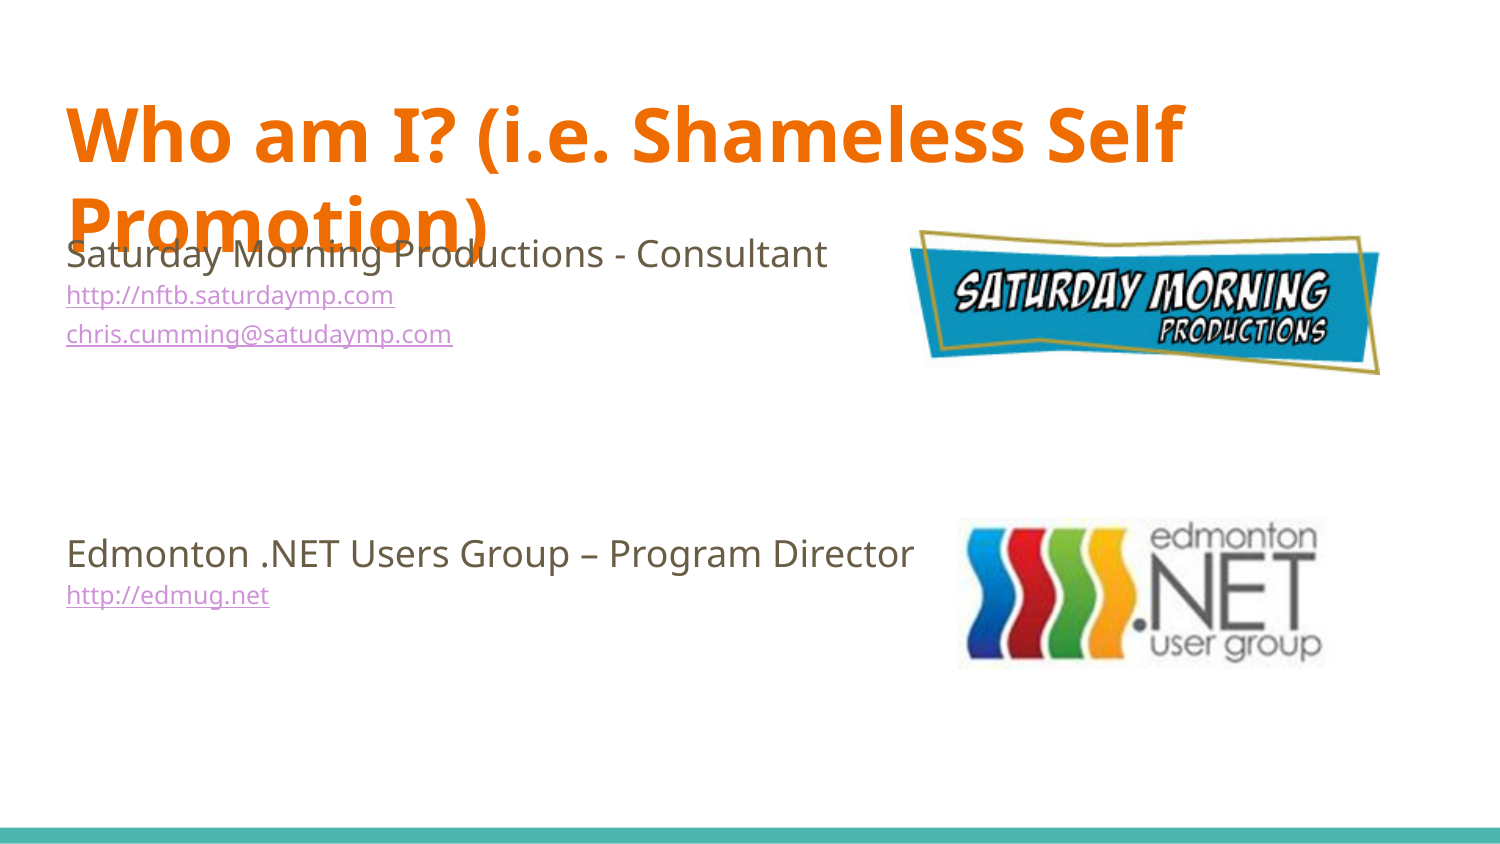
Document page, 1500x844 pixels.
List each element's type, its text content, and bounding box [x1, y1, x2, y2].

picture [910, 230, 1380, 375]
list Saturday Morning Productions - Consultant http://nftb.saturdaymp.com chris.cumming@satudaymp.com Edmonton .NET Users Group – Program Director http://edmug.net [51, 207, 1449, 750]
title Who am I? (i.e. Shameless Self Promotion) [51, 72, 1449, 189]
picture [957, 518, 1333, 669]
